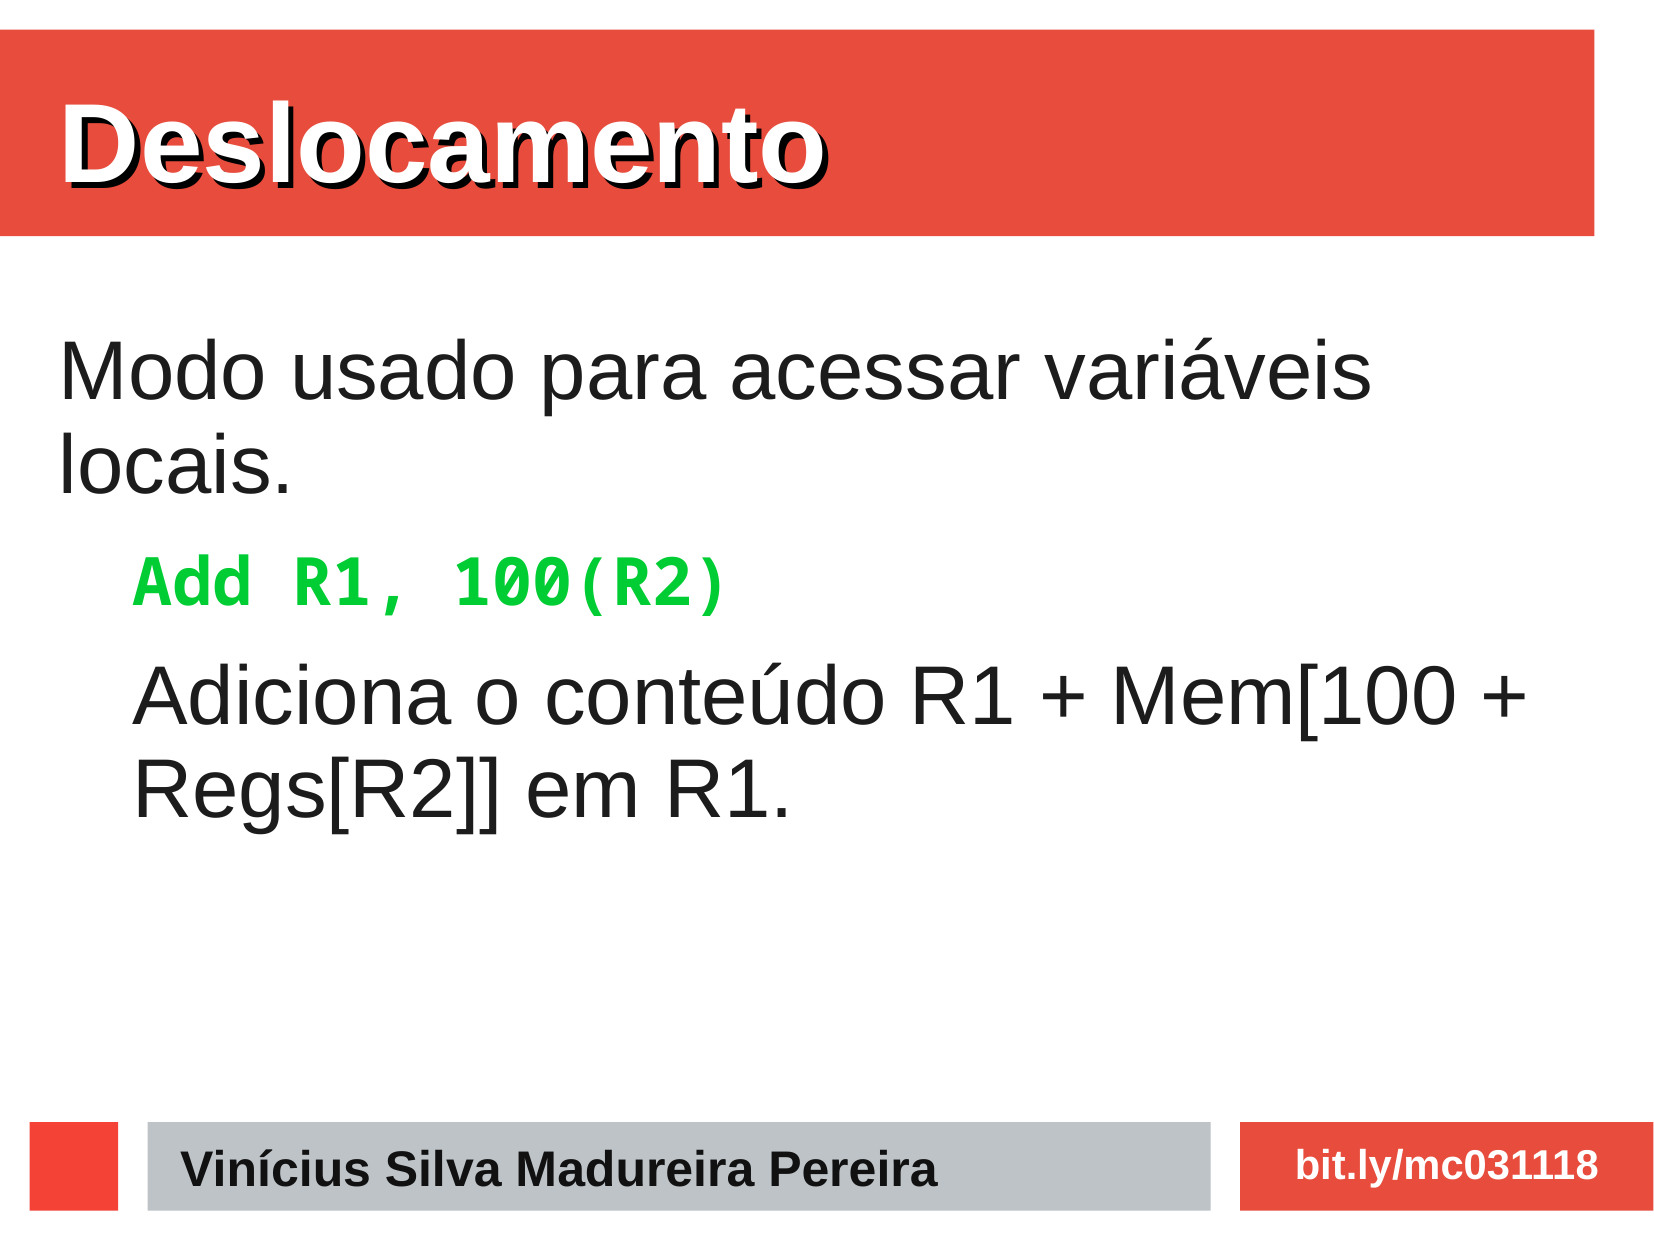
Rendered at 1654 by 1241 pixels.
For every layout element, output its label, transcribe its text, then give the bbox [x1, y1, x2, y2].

text_box Vinícius Silva Madureira Pereira [165, 1133, 1170, 1205]
list Modo usado para acessar variáveis locais. Add R1, 100(R2) Adiciona o conteúdo R1 + Mem[100 + Regs[R2]] em R1. [59, 324, 1565, 1093]
title Deslocamento [59, 59, 1595, 207]
text_box bit.ly/mc031118 [1228, 1133, 1654, 1205]
